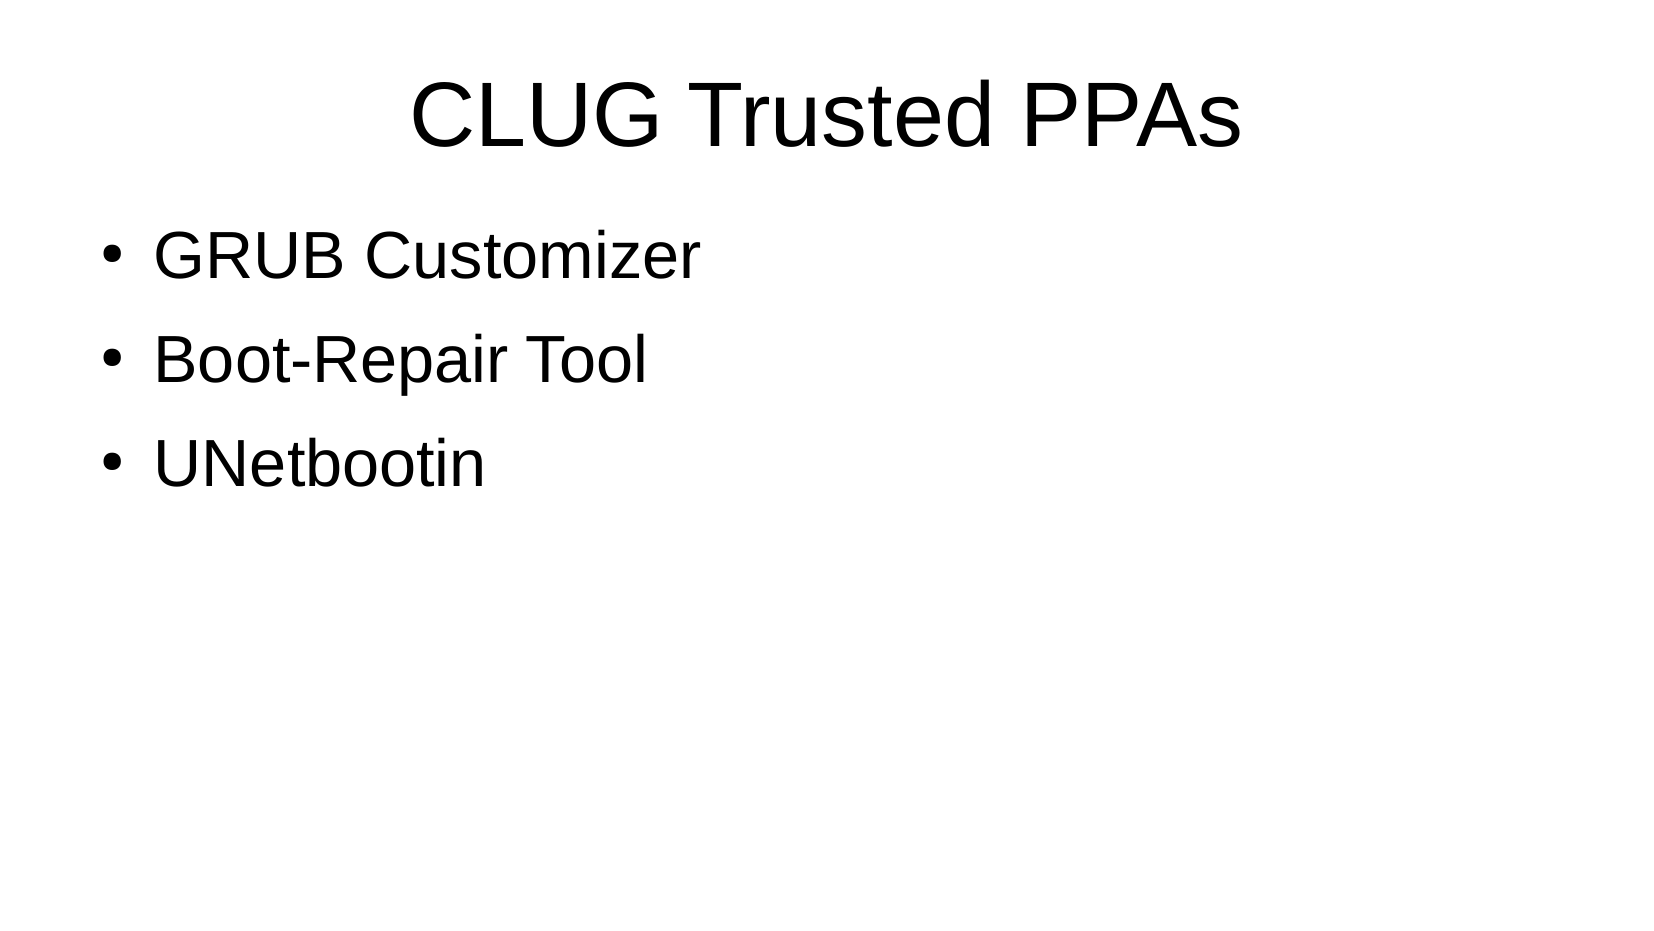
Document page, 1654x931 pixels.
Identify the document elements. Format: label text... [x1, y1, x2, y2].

list GRUB Customizer Boot-Repair Tool UNetbootin [82, 217, 1571, 758]
title CLUG Trusted PPAs [82, 37, 1571, 193]
